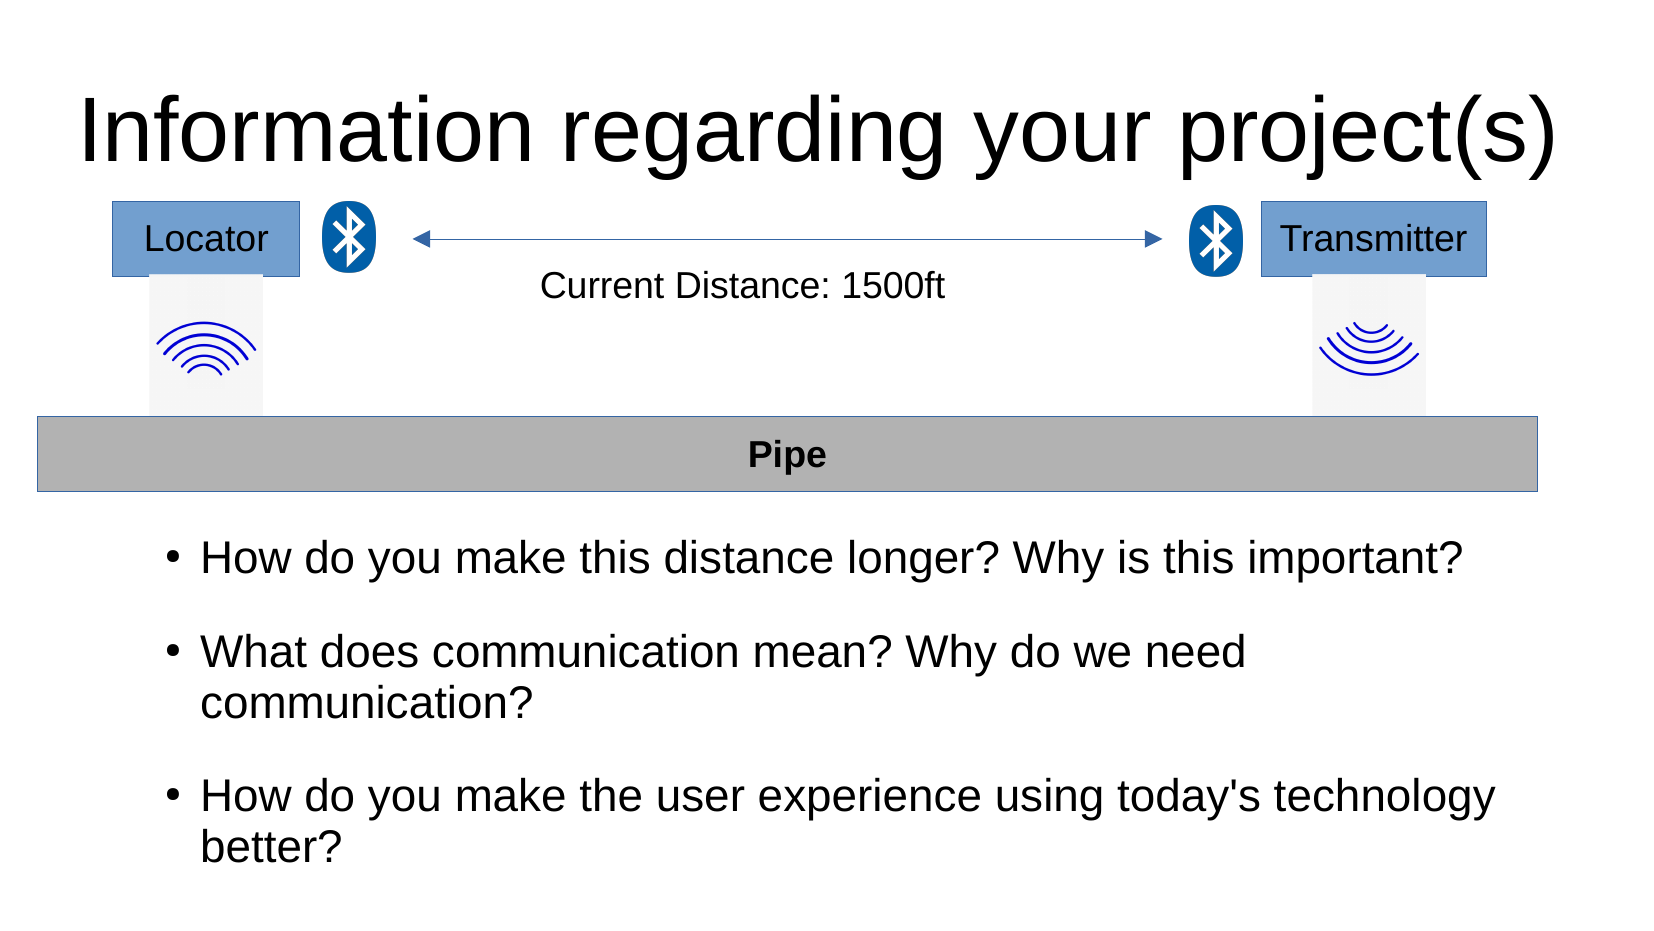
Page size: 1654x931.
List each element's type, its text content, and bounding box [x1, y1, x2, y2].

picture [149, 274, 263, 416]
title Information regarding your project(s) [75, 52, 1564, 208]
picture [1189, 205, 1243, 277]
text_box Current Distance: 1500ft [525, 257, 1013, 314]
picture [322, 201, 376, 273]
text_box Transmitter [1261, 201, 1487, 277]
text_box How do you make this distance longer? Why is this important? What does communication mean? Why do we need communication? How do you make the user experience using today's technology better? [150, 525, 1538, 931]
picture [1312, 274, 1426, 416]
text_box Locator [112, 201, 300, 277]
text_box Pipe [37, 416, 1538, 492]
